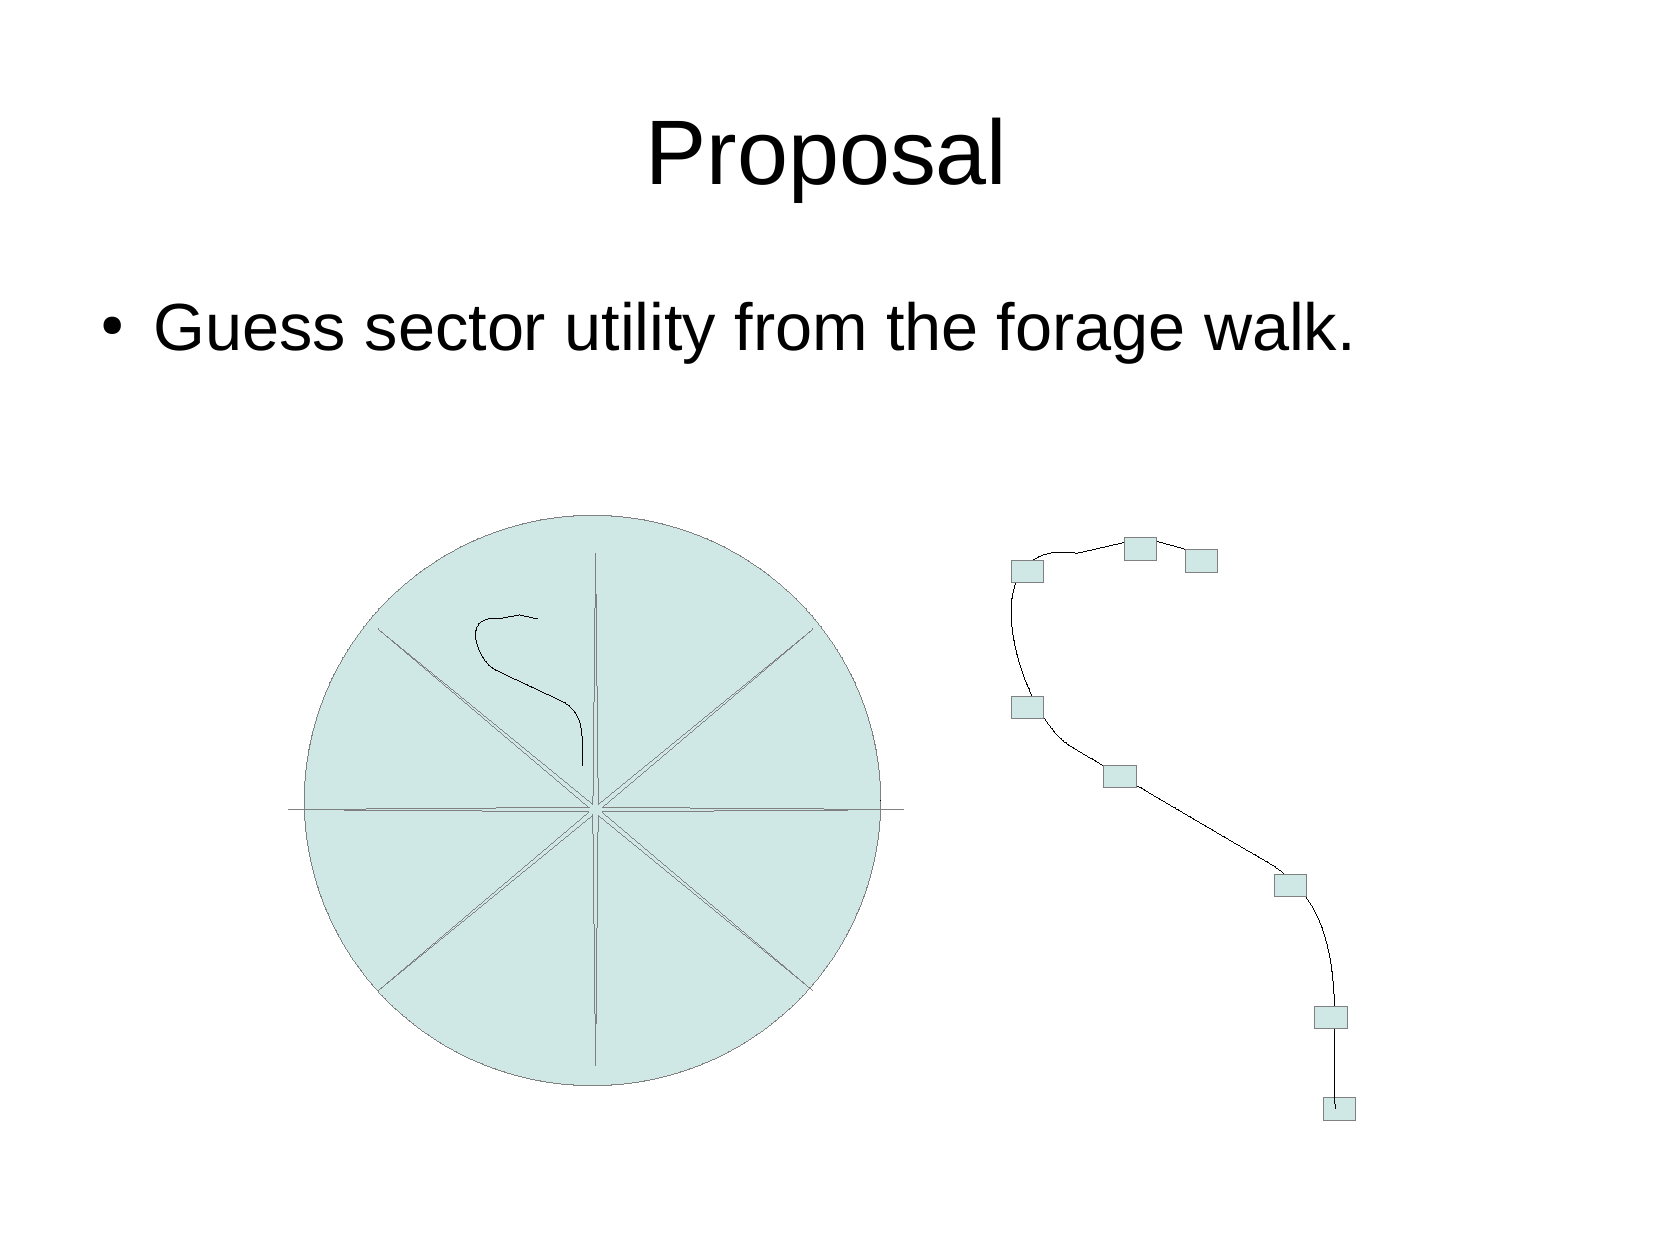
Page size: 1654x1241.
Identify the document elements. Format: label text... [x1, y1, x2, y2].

text_box [1011, 696, 1044, 719]
text_box [1274, 874, 1307, 897]
list Guess sector utility from the forage walk. [82, 290, 1571, 1109]
text_box [1103, 765, 1137, 788]
text_box [1011, 560, 1044, 583]
text_box [1124, 537, 1157, 561]
title Proposal [82, 49, 1571, 257]
text_box [1185, 549, 1218, 573]
text_box [304, 515, 881, 1086]
text_box [1314, 1006, 1348, 1029]
text_box [1323, 1097, 1356, 1121]
